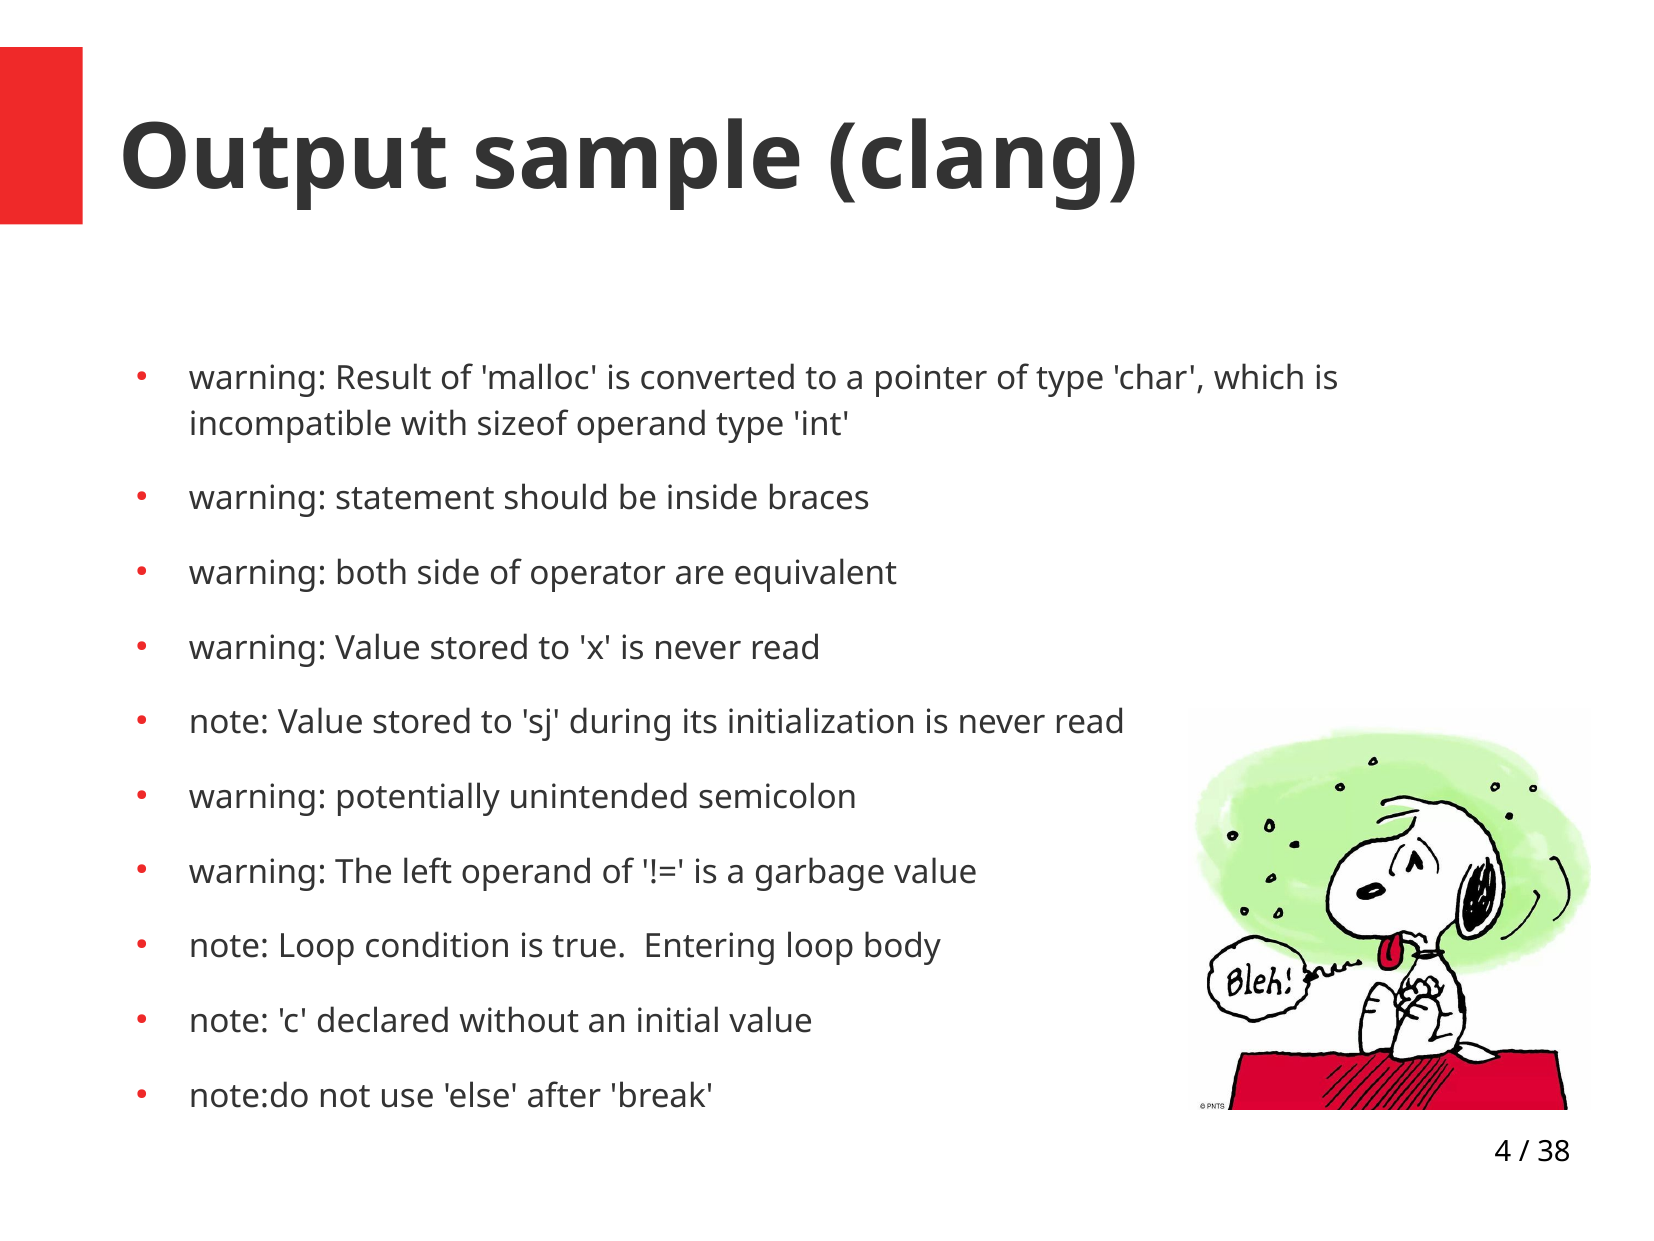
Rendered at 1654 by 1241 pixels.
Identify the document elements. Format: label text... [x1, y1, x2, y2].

picture [1188, 708, 1591, 1111]
title Output sample (clang) [118, 49, 1571, 257]
list warning: Result of 'malloc' is converted to a pointer of type 'char', which is incompatible with sizeof operand type 'int' warning: statement should be inside braces warning: both side of operator are equivalent warning: Value stored to 'x' is never read note: Value stored to 'sj' during its initialization is never read warning: potentially unintended semicolon warning: The left operand of '!=' is a garbage value note: Loop condition is true. Entering loop body note: 'c' declared without an initial value note:do not use 'else' after 'break' [118, 354, 1536, 1074]
